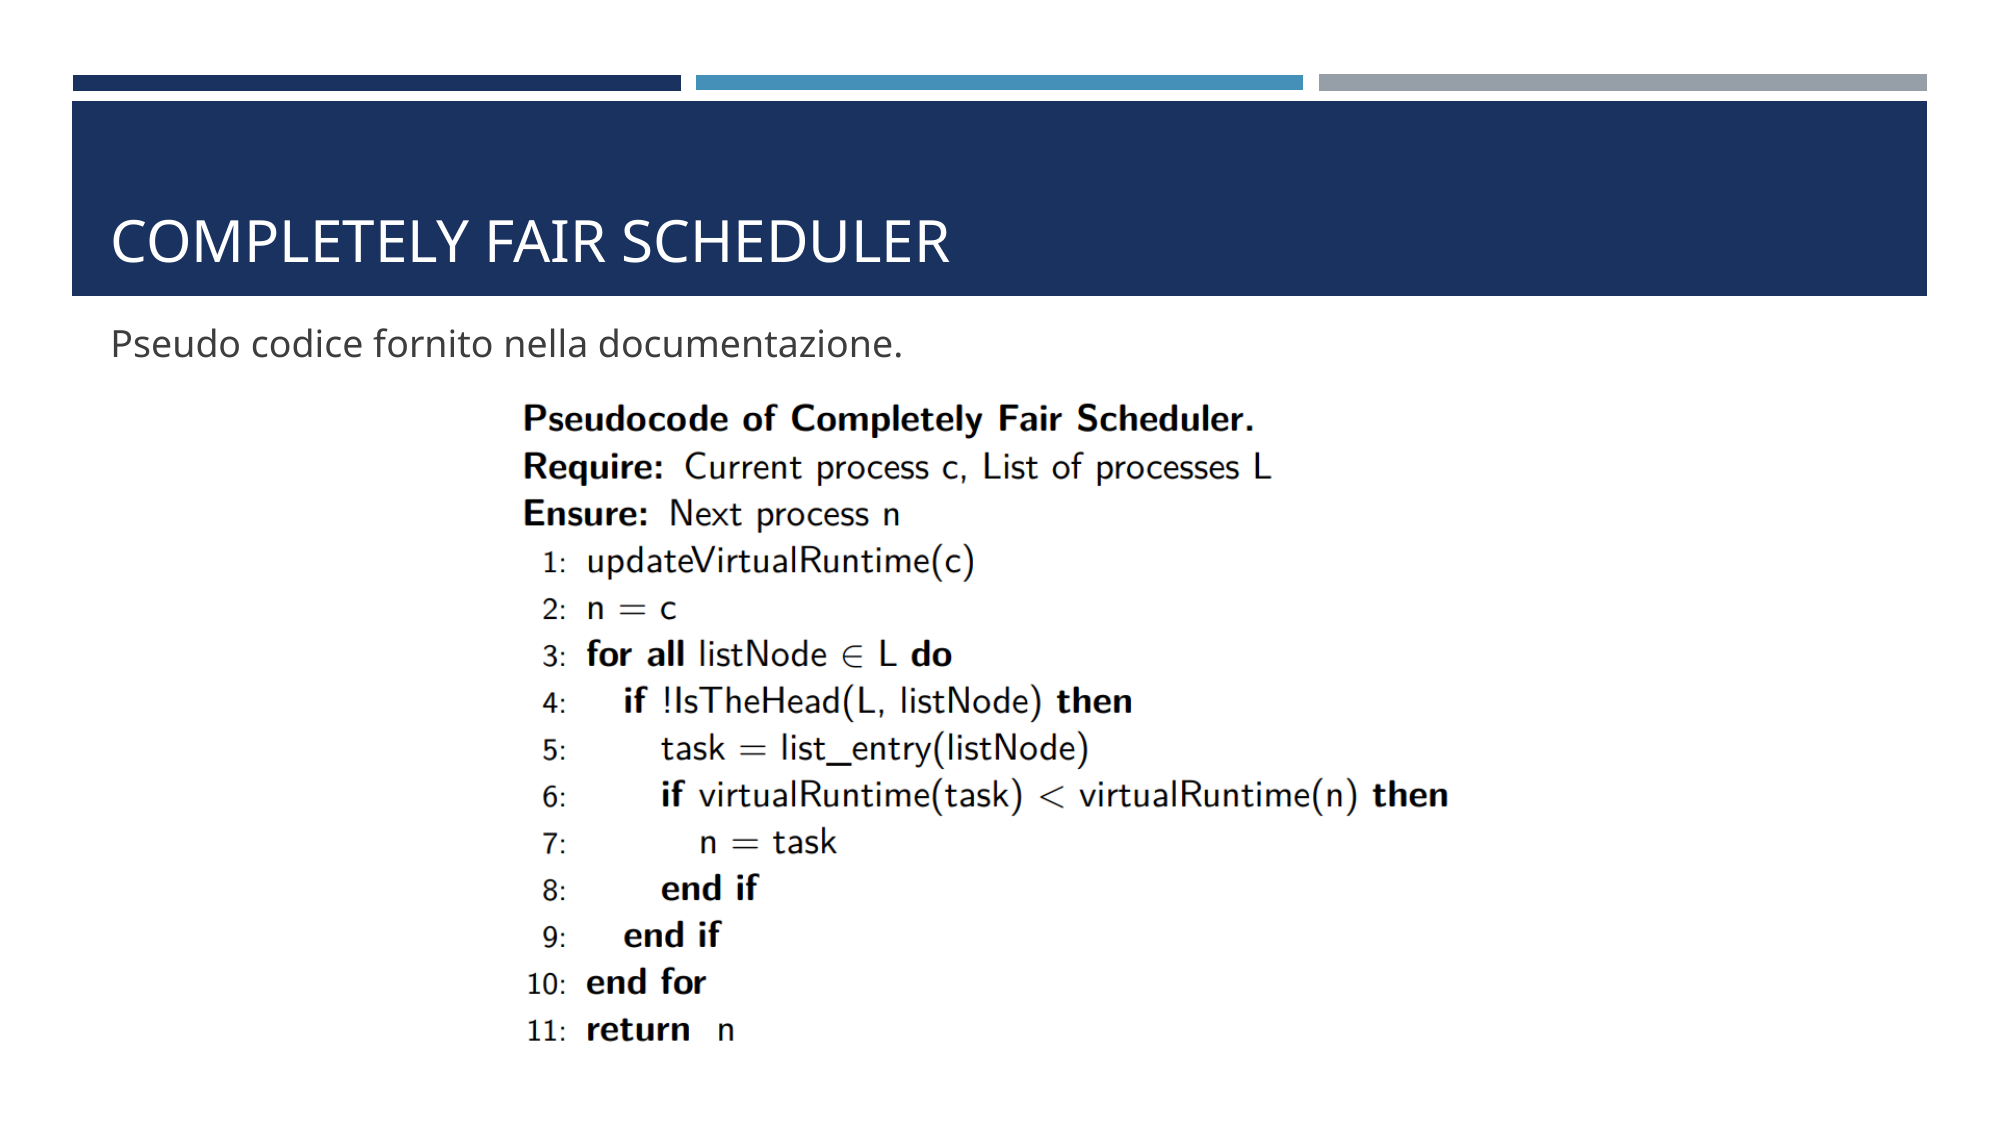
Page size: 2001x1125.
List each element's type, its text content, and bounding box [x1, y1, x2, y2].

list Pseudo codice fornito nella documentazione. [95, 69, 1905, 674]
picture [484, 388, 1516, 1049]
